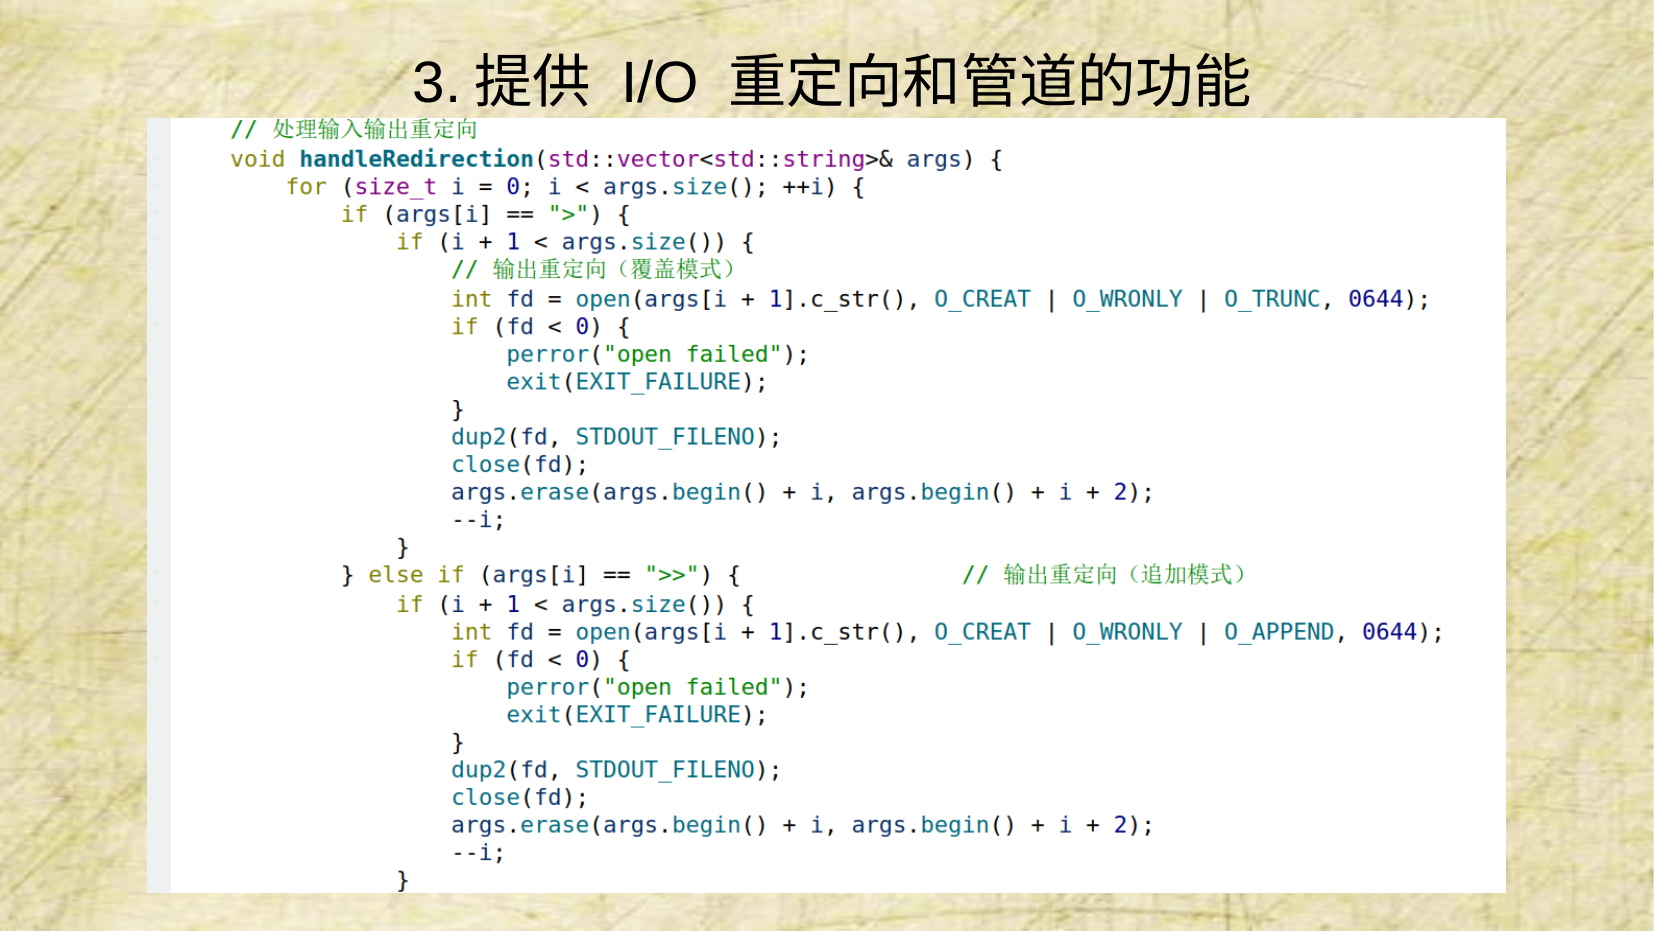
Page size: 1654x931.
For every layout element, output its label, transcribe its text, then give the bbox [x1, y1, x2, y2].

picture [0, 0, 1654, 931]
title 3.提供 I/O 重定向和管道的功能 [88, 0, 1577, 156]
